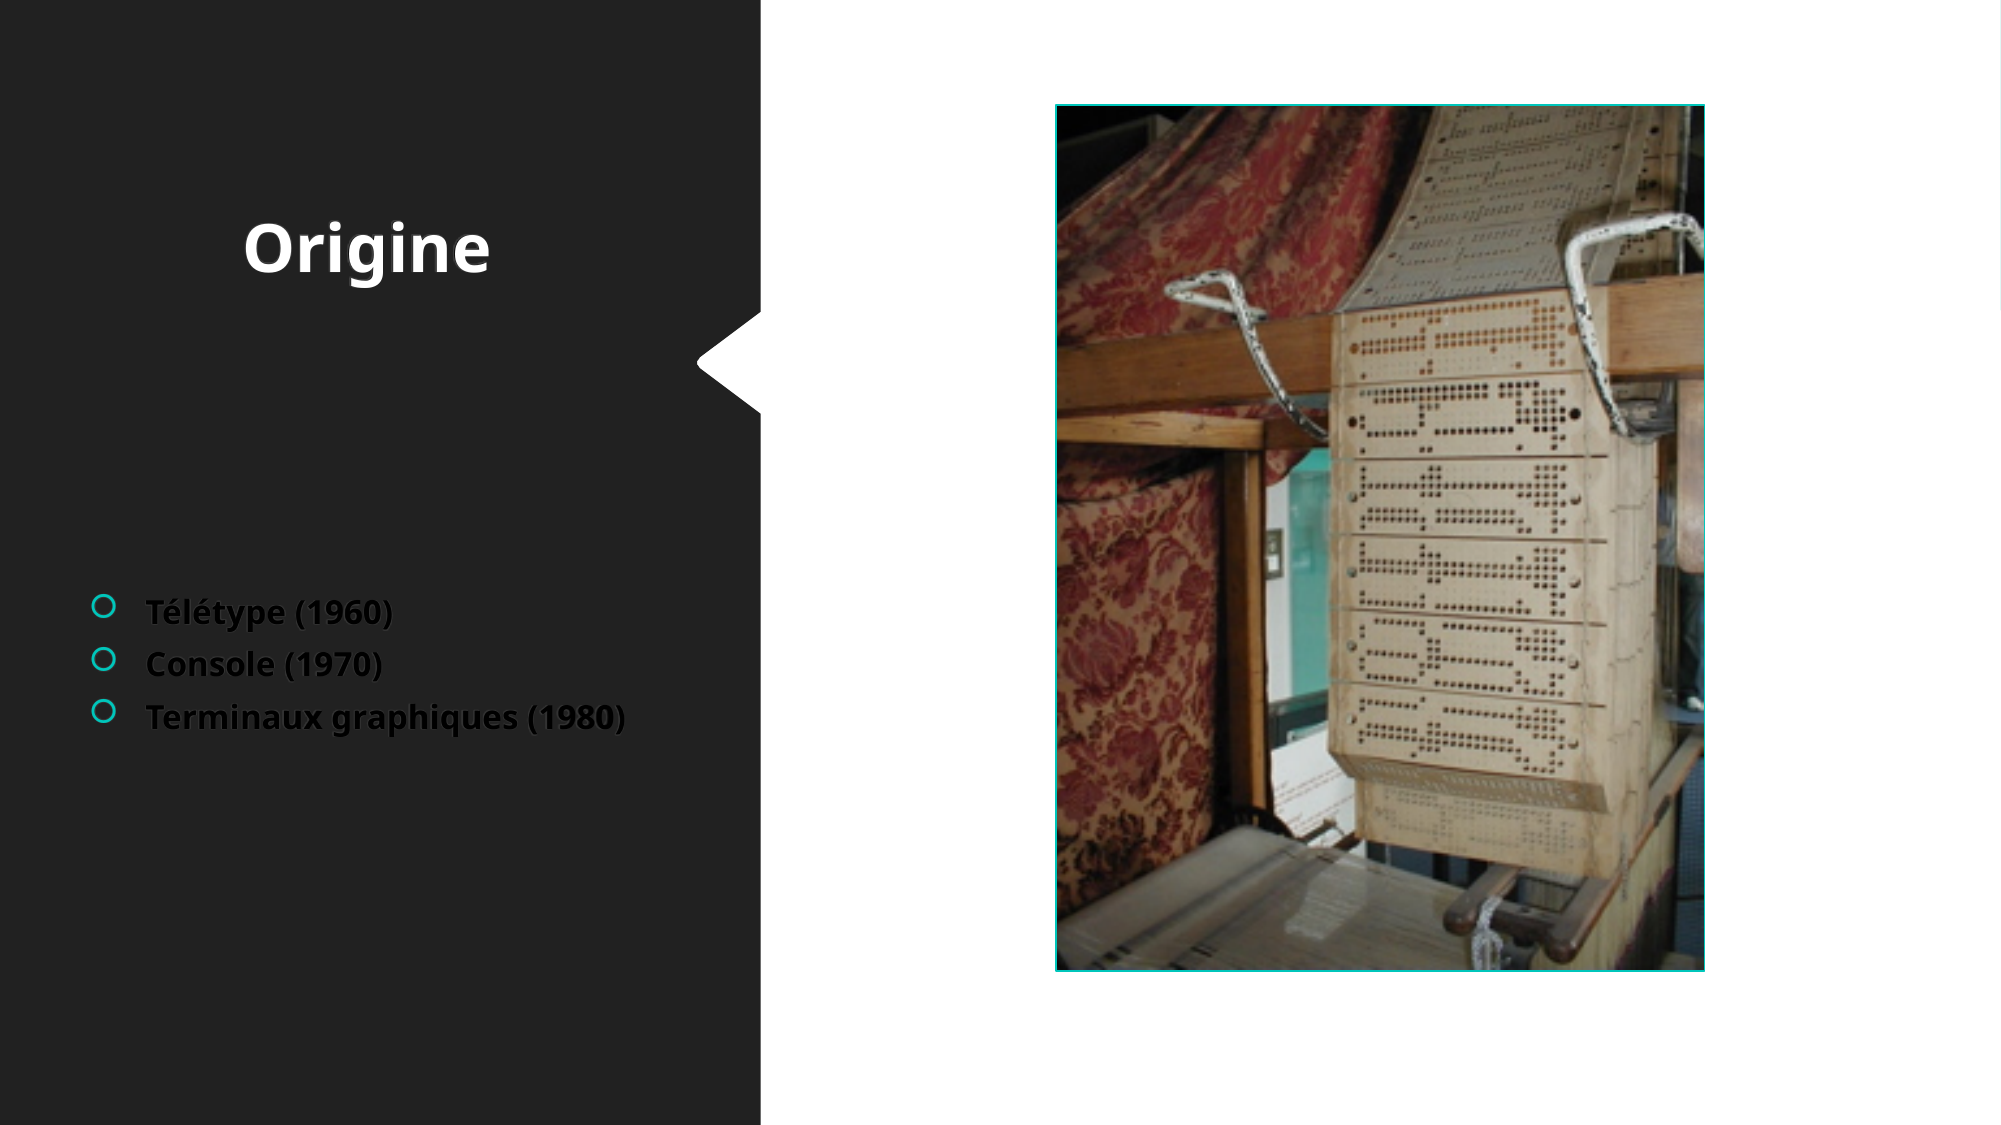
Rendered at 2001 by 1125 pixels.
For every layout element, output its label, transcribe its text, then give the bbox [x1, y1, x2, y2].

list Télétype (1960) Console (1970) Terminaux graphiques (1980) [74, 335, 661, 992]
picture [1056, 105, 1704, 971]
text_box [0, 0, 2000, 1125]
title Origine [74, 75, 661, 294]
